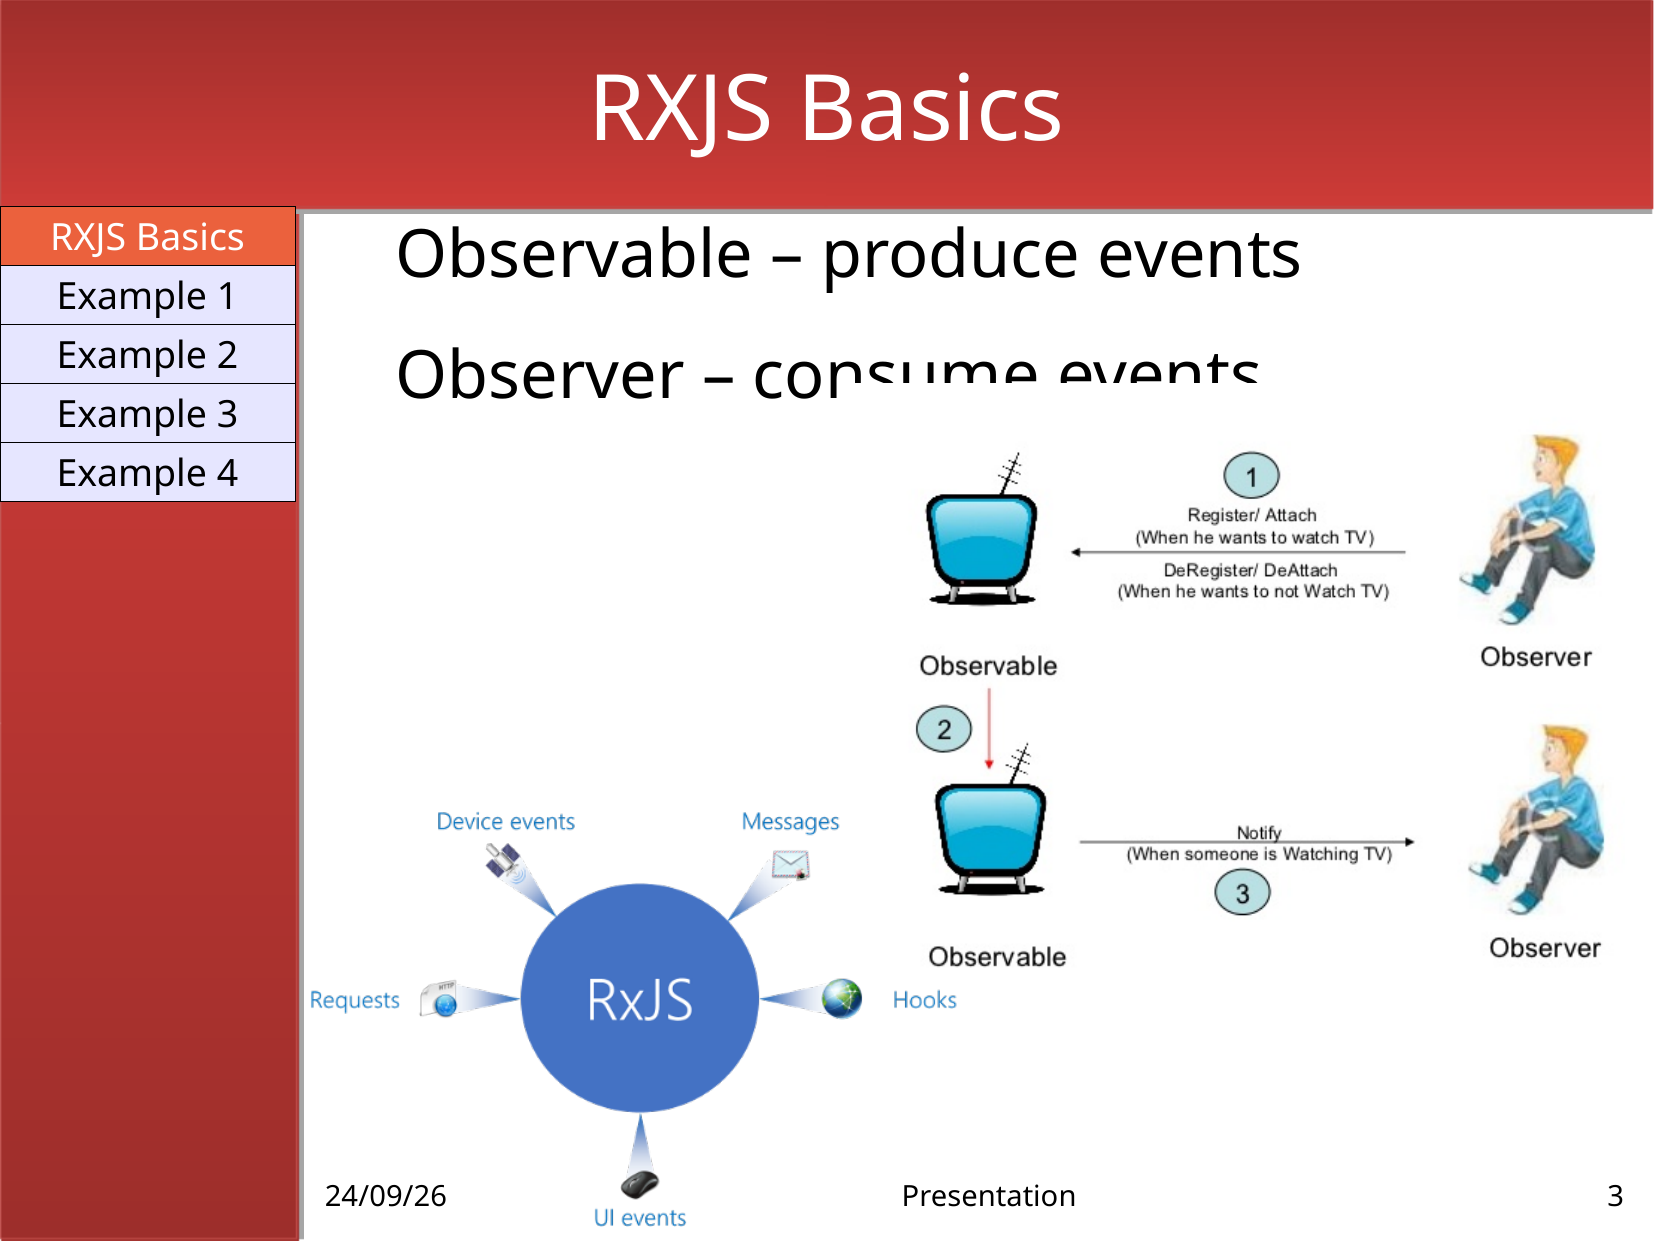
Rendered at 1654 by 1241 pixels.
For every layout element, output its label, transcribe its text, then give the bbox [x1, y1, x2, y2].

title RXJS Basics [29, 31, 1625, 178]
text_box Example 3 [0, 383, 296, 442]
text_box RXJS Basics [0, 206, 296, 265]
list Observable – produce events Observer – consume events [324, 206, 1625, 473]
picture [0, 0, 1654, 1241]
text_box Example 1 [0, 265, 296, 324]
text_box Example 2 [0, 324, 296, 383]
text_box Example 4 [0, 442, 296, 502]
